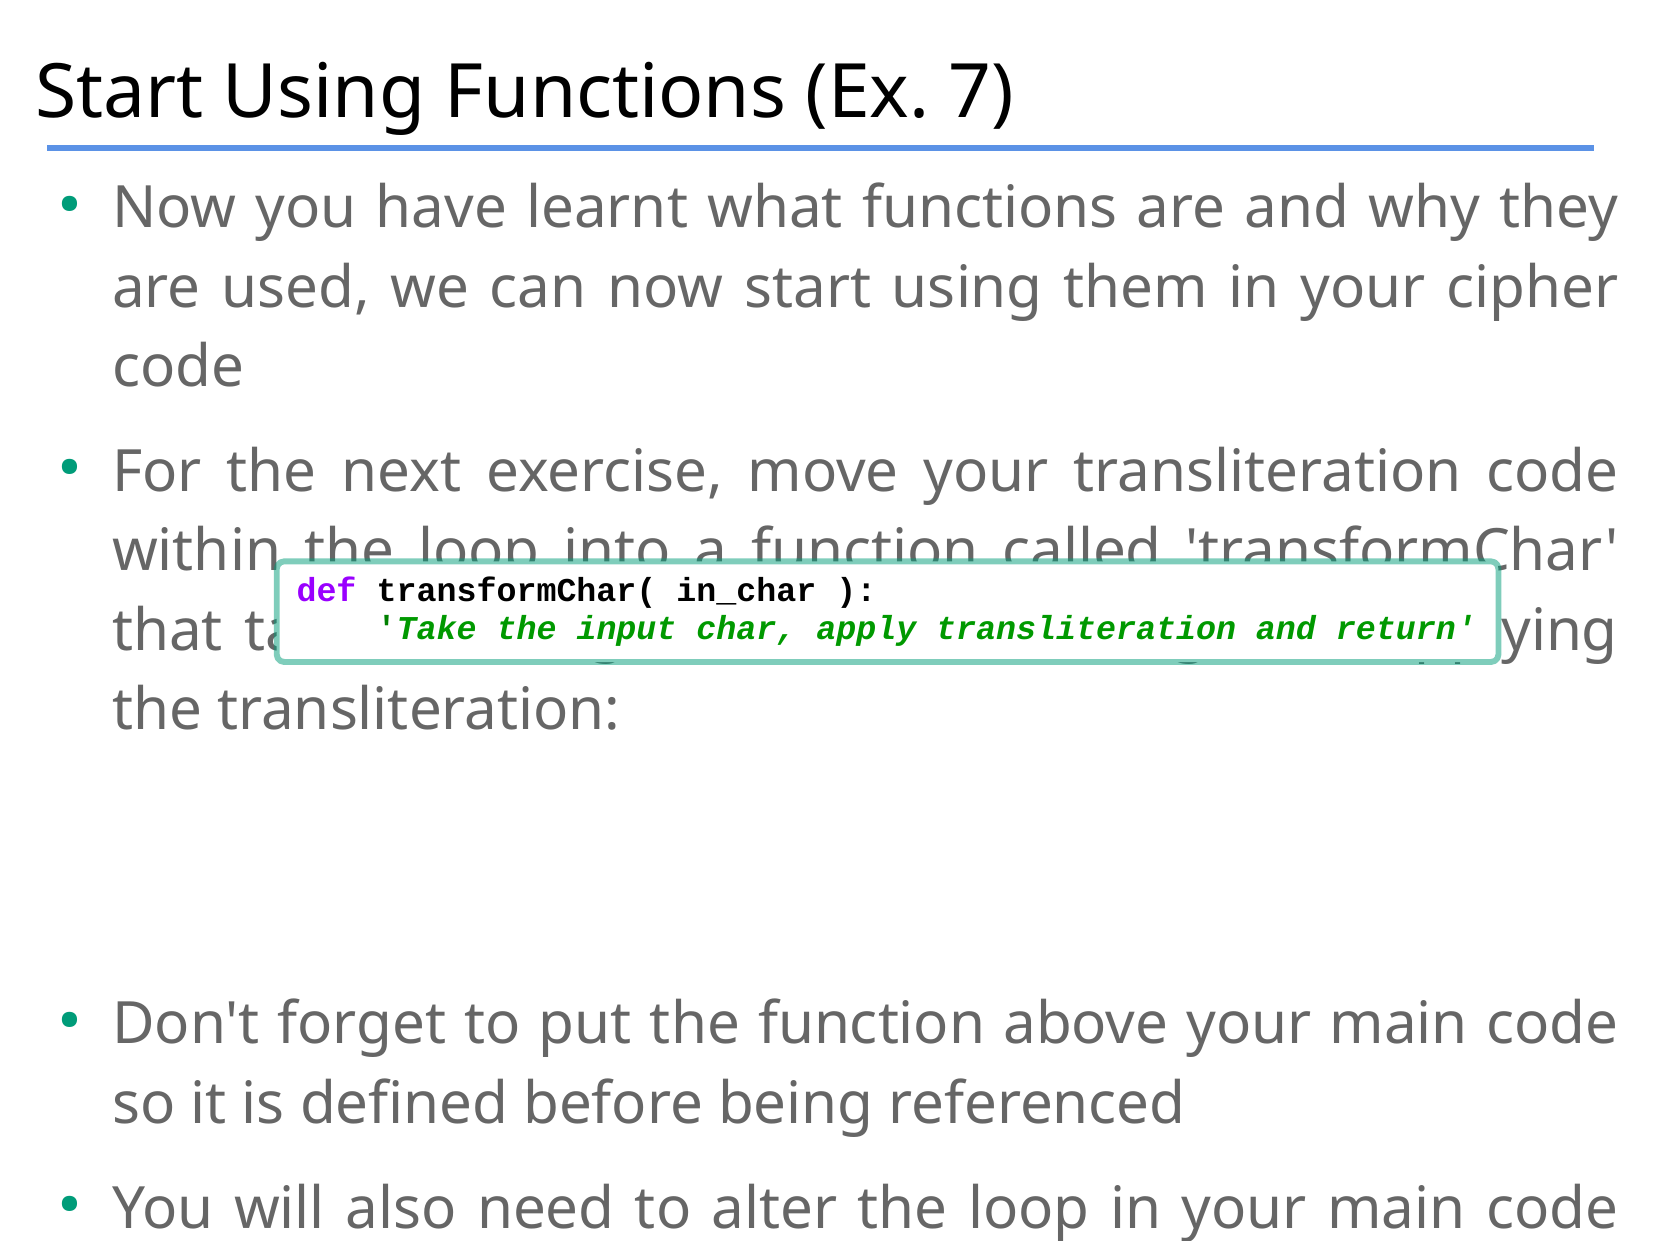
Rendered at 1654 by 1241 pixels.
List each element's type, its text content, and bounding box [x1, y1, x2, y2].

list Now you have learnt what functions are and why they are used, we can now start using them in your cipher code For the next exercise, move your transliteration code within the loop into a function called 'transformChar' that takes a string and returns a string after applying the transliteration: Don't forget to put the function above your main code so it is defined before being referenced You will also need to alter the loop in your main code appropriately to call this [41, 165, 1619, 1241]
title Start Using Functions (Ex. 7) [35, 29, 1217, 148]
text_box def transformChar( in_char ): 'Take the input char, apply transliteration and return' [276, 561, 1499, 663]
